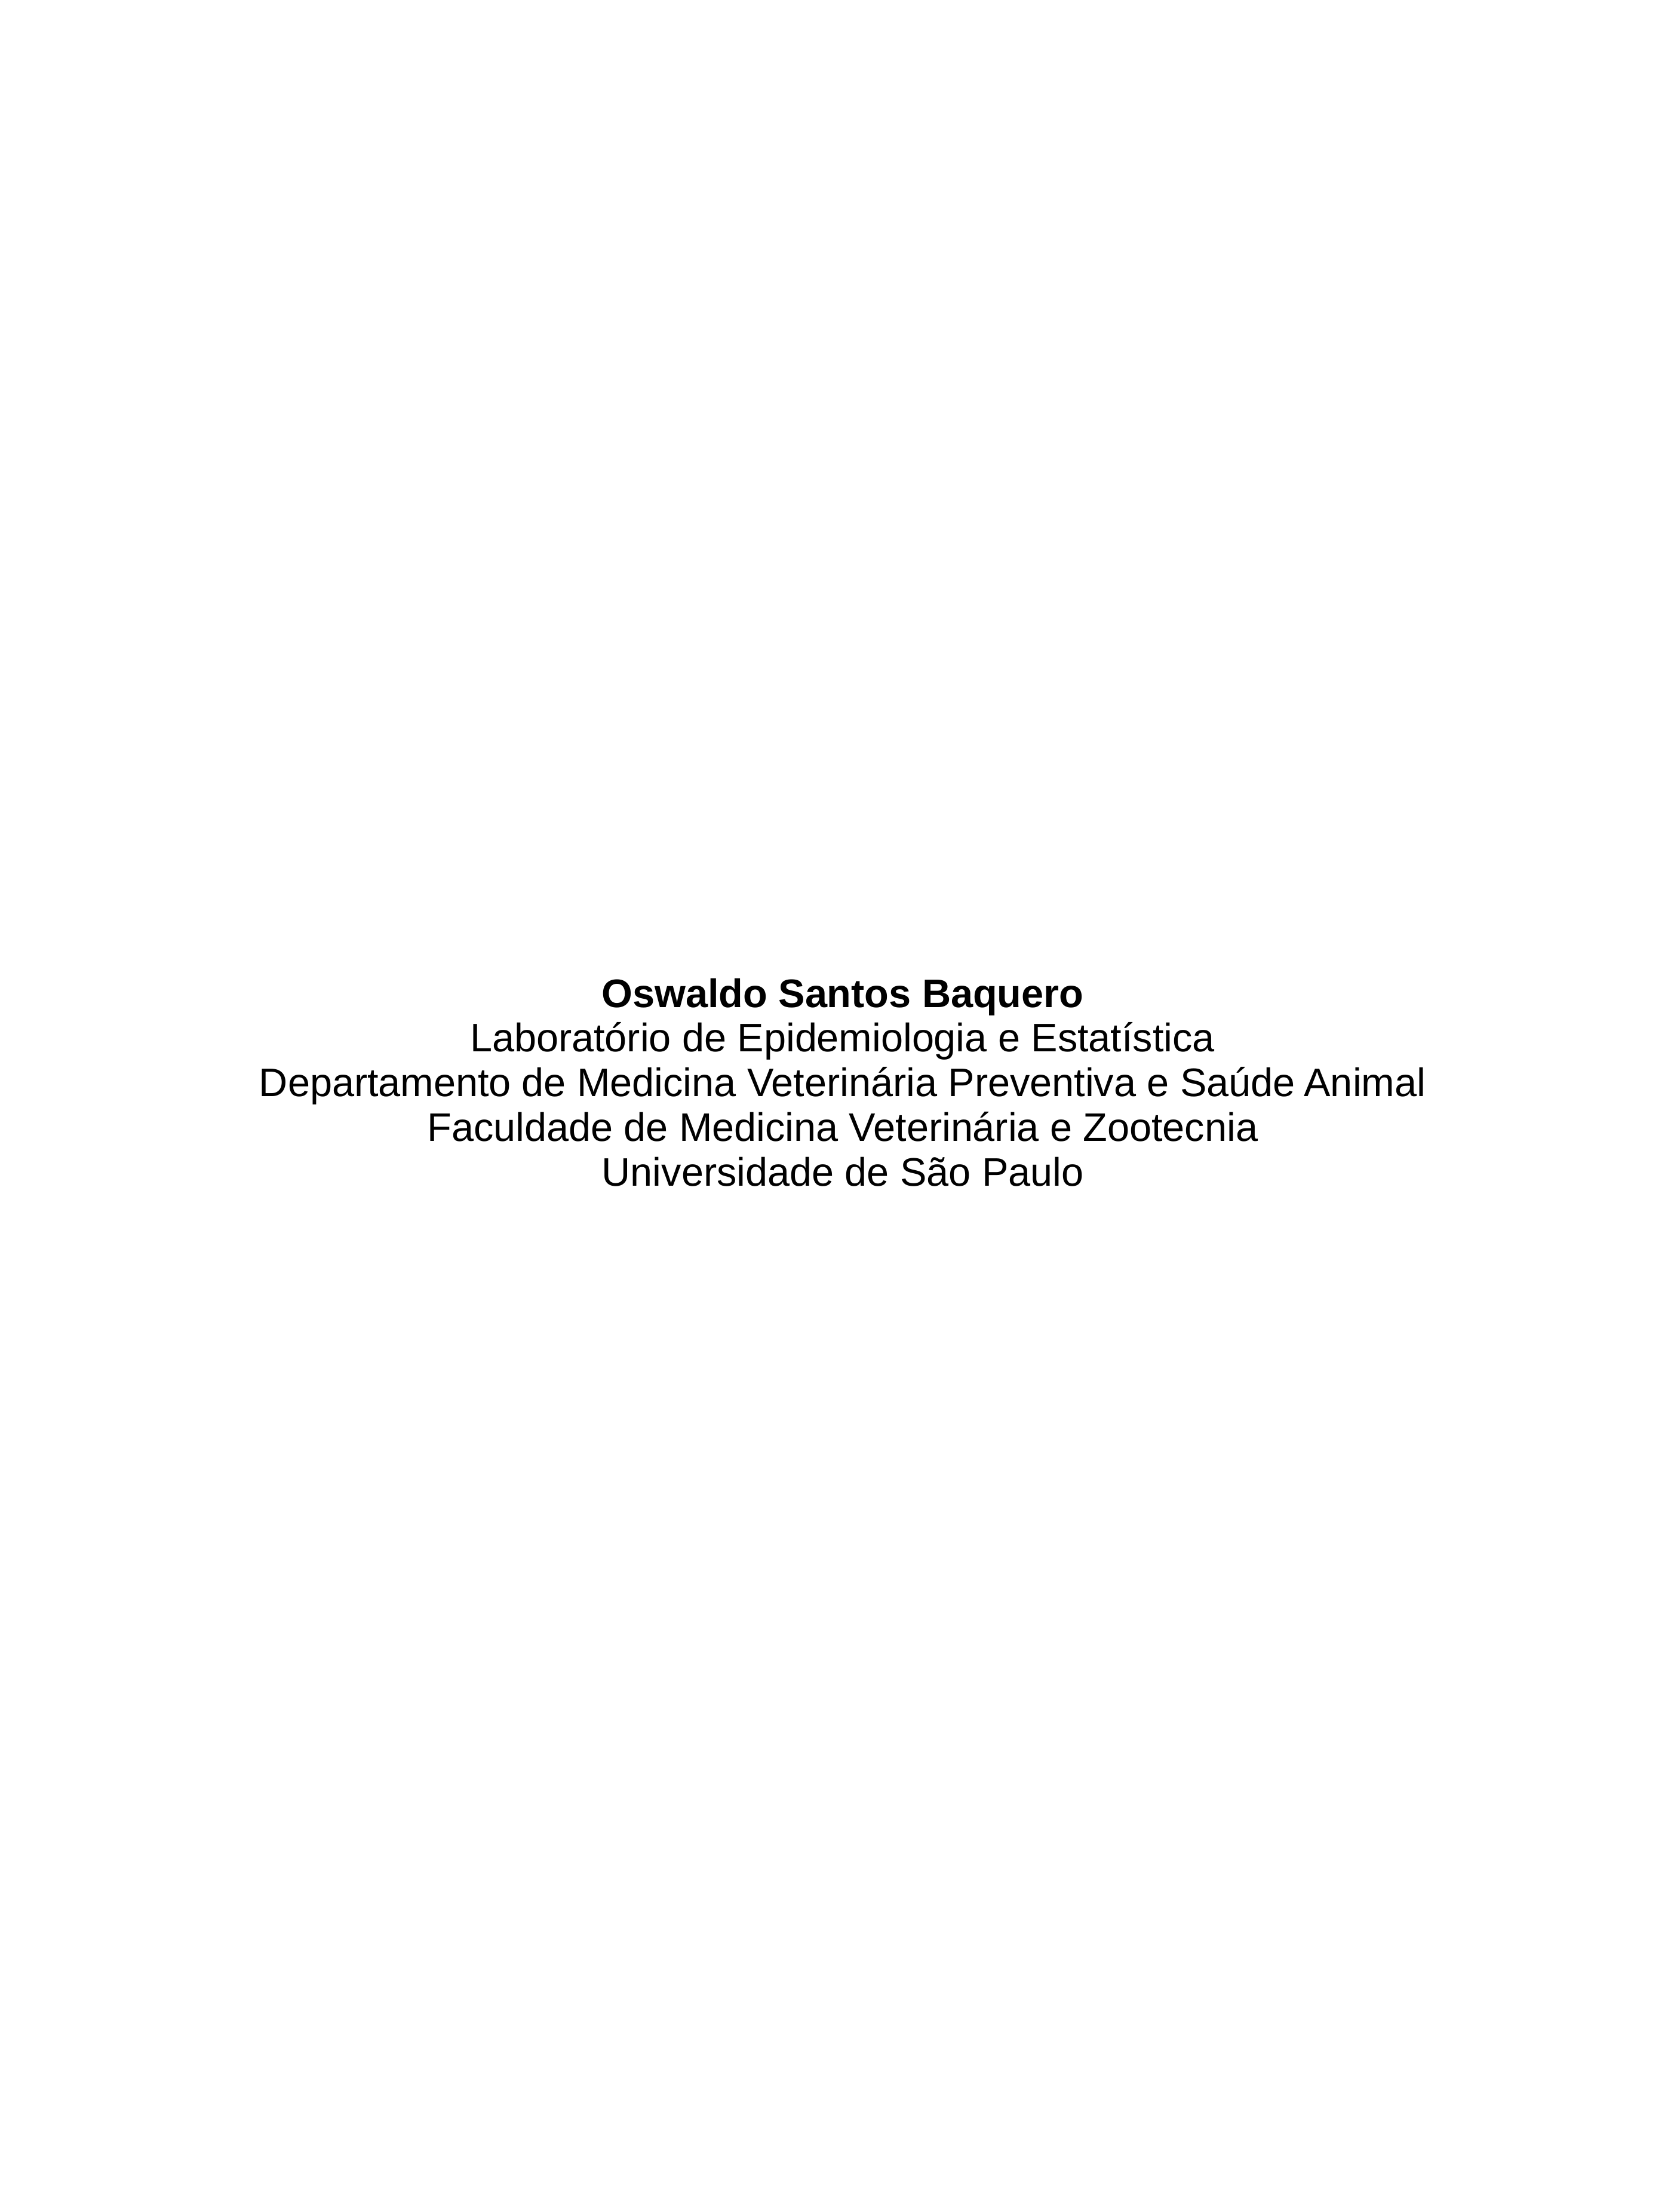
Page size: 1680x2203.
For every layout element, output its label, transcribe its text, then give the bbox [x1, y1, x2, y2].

text_box Oswaldo Santos Baquero Laboratório de Epidemiologia e Estatística Departamento de Medicina Veterinária Preventiva e Saúde Animal Faculdade de Medicina Veterinária e Zootecnia Universidade de São Paulo [250, 967, 1443, 1244]
